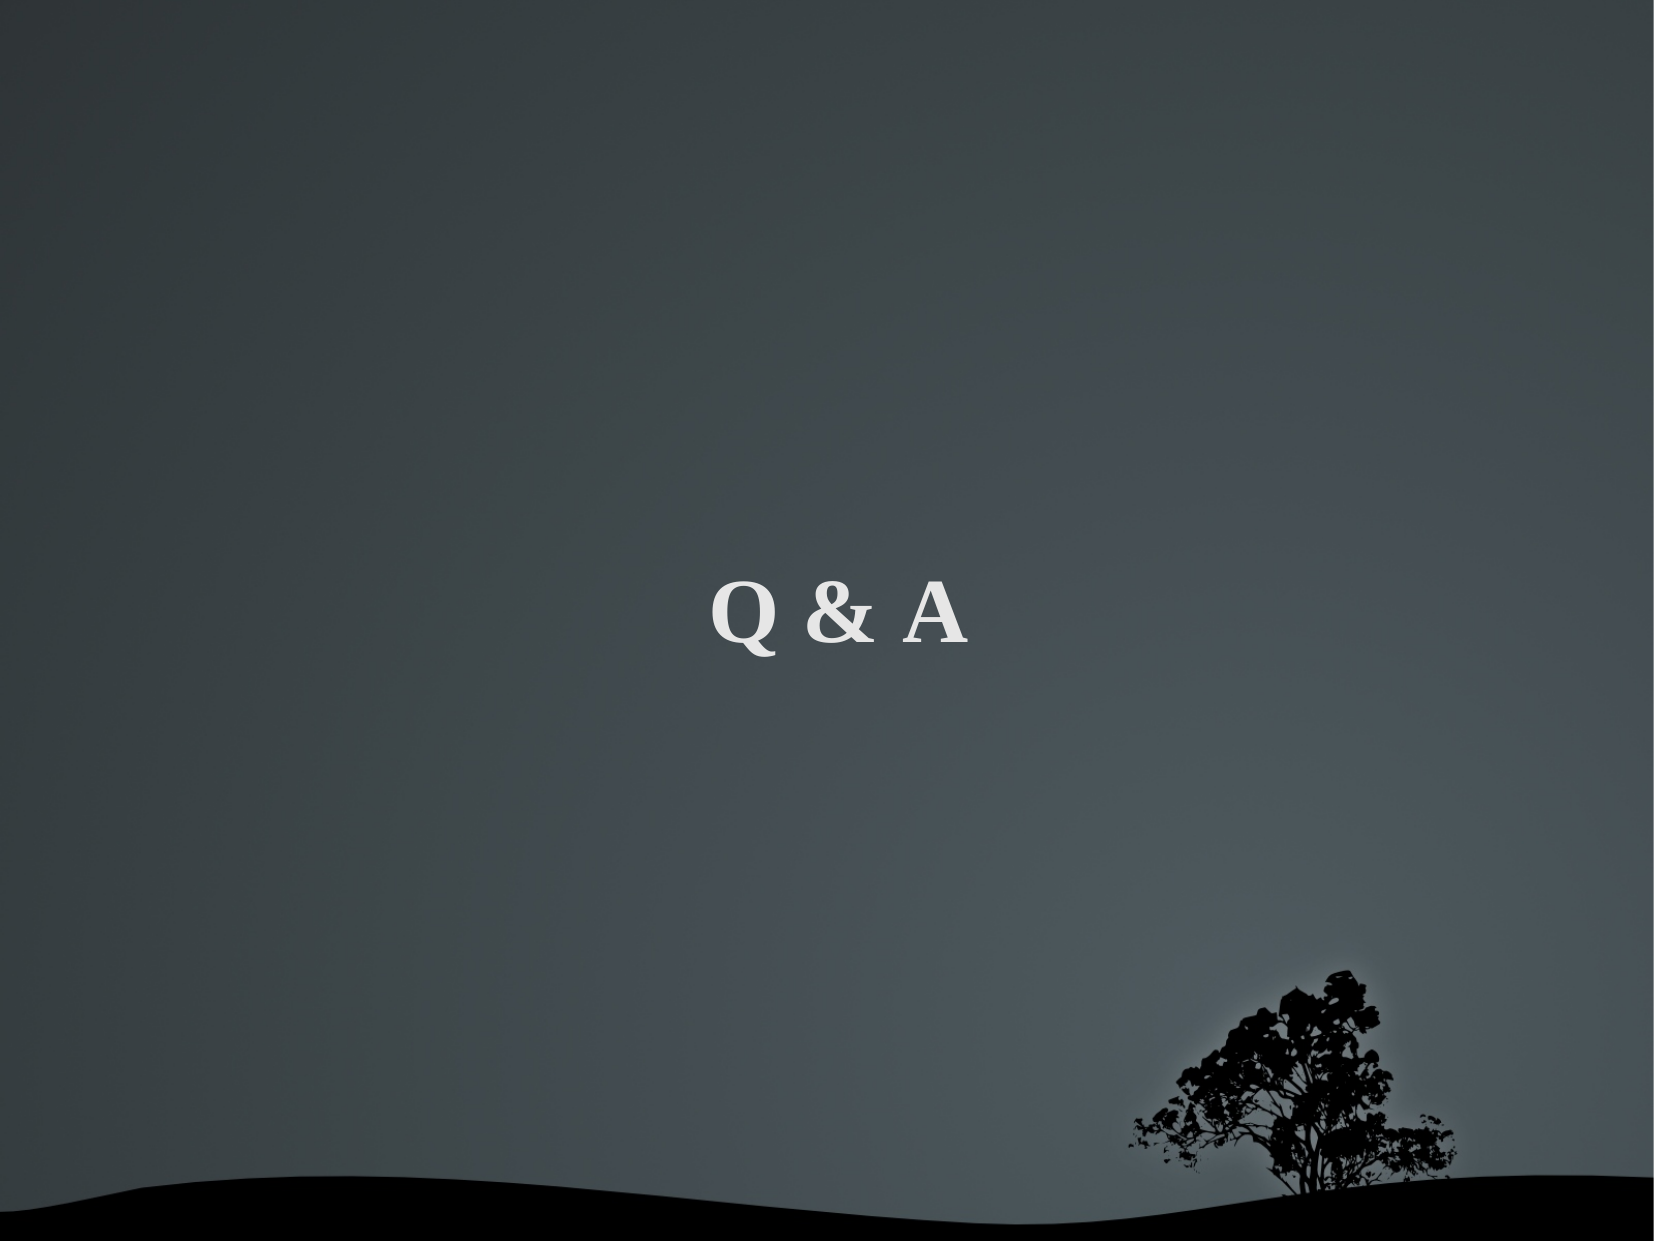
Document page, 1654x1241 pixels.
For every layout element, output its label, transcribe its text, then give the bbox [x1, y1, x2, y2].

picture [0, 0, 1654, 1241]
title Q & A [94, 507, 1583, 715]
